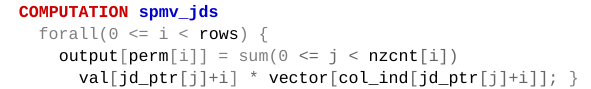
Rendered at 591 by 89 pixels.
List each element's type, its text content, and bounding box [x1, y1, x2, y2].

text_box COMPUTATION spmv_jds forall(0 <= i < rows) { output[perm[i]] = sum(0 <= j < nzcnt[i]) val[jd_ptr[j]+i] * vector[col_ind[jd_ptr[j]+i]]; } [5, 5, 585, 83]
